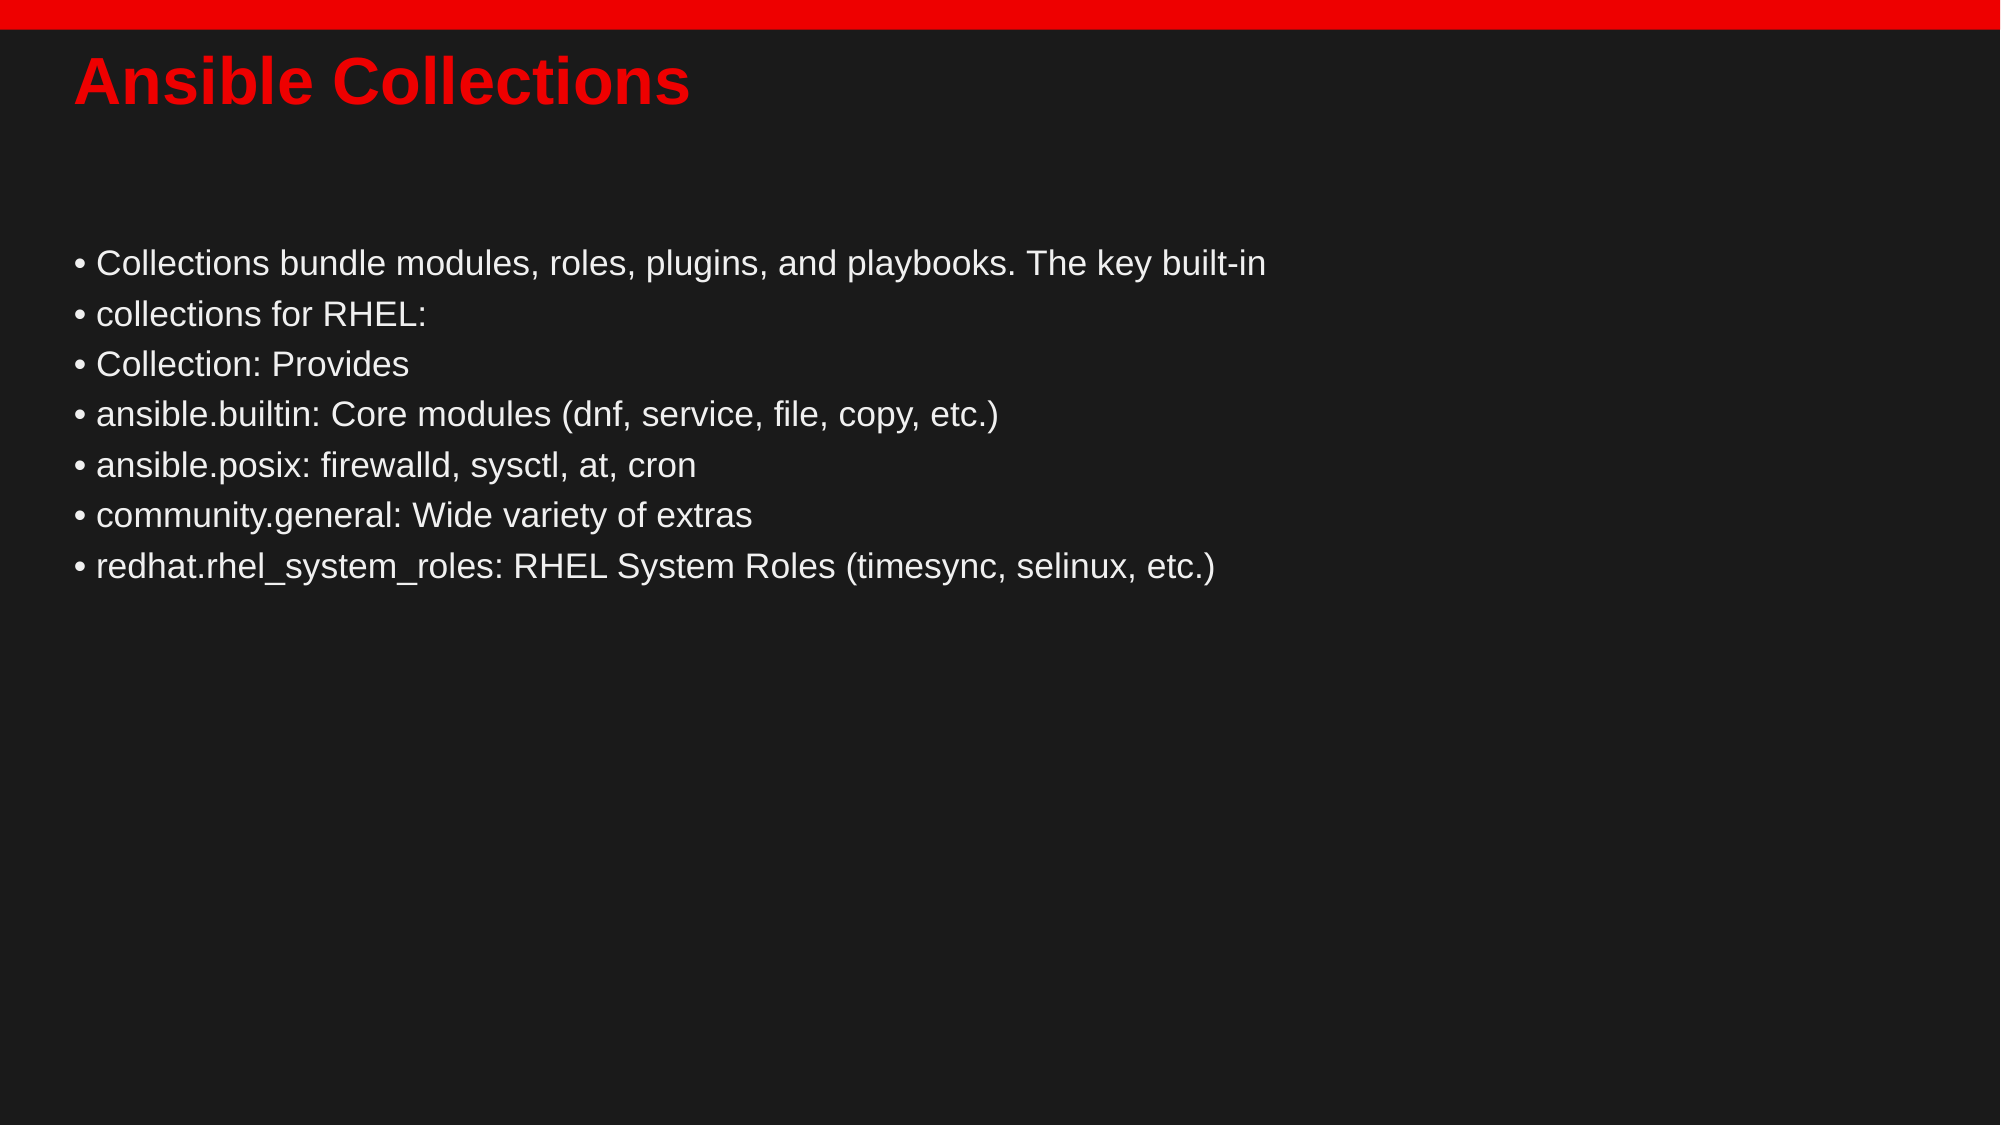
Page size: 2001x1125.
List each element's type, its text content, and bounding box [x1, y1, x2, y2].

text_box [0, 0, 2001, 30]
text_box • Collections bundle modules, roles, plugins, and playbooks. The key built-in • collections for RHEL: • Collection: Provides • ansible.builtin: Core modules (dnf, service, file, copy, etc.) • ansible.posix: firewalld, sysctl, at, cron • community.general: Wide variety of extras • redhat.rhel_system_roles: RHEL System Roles (timesync, selinux, etc.) [59, 236, 1942, 1037]
text_box Ansible Collections [59, 36, 1942, 208]
